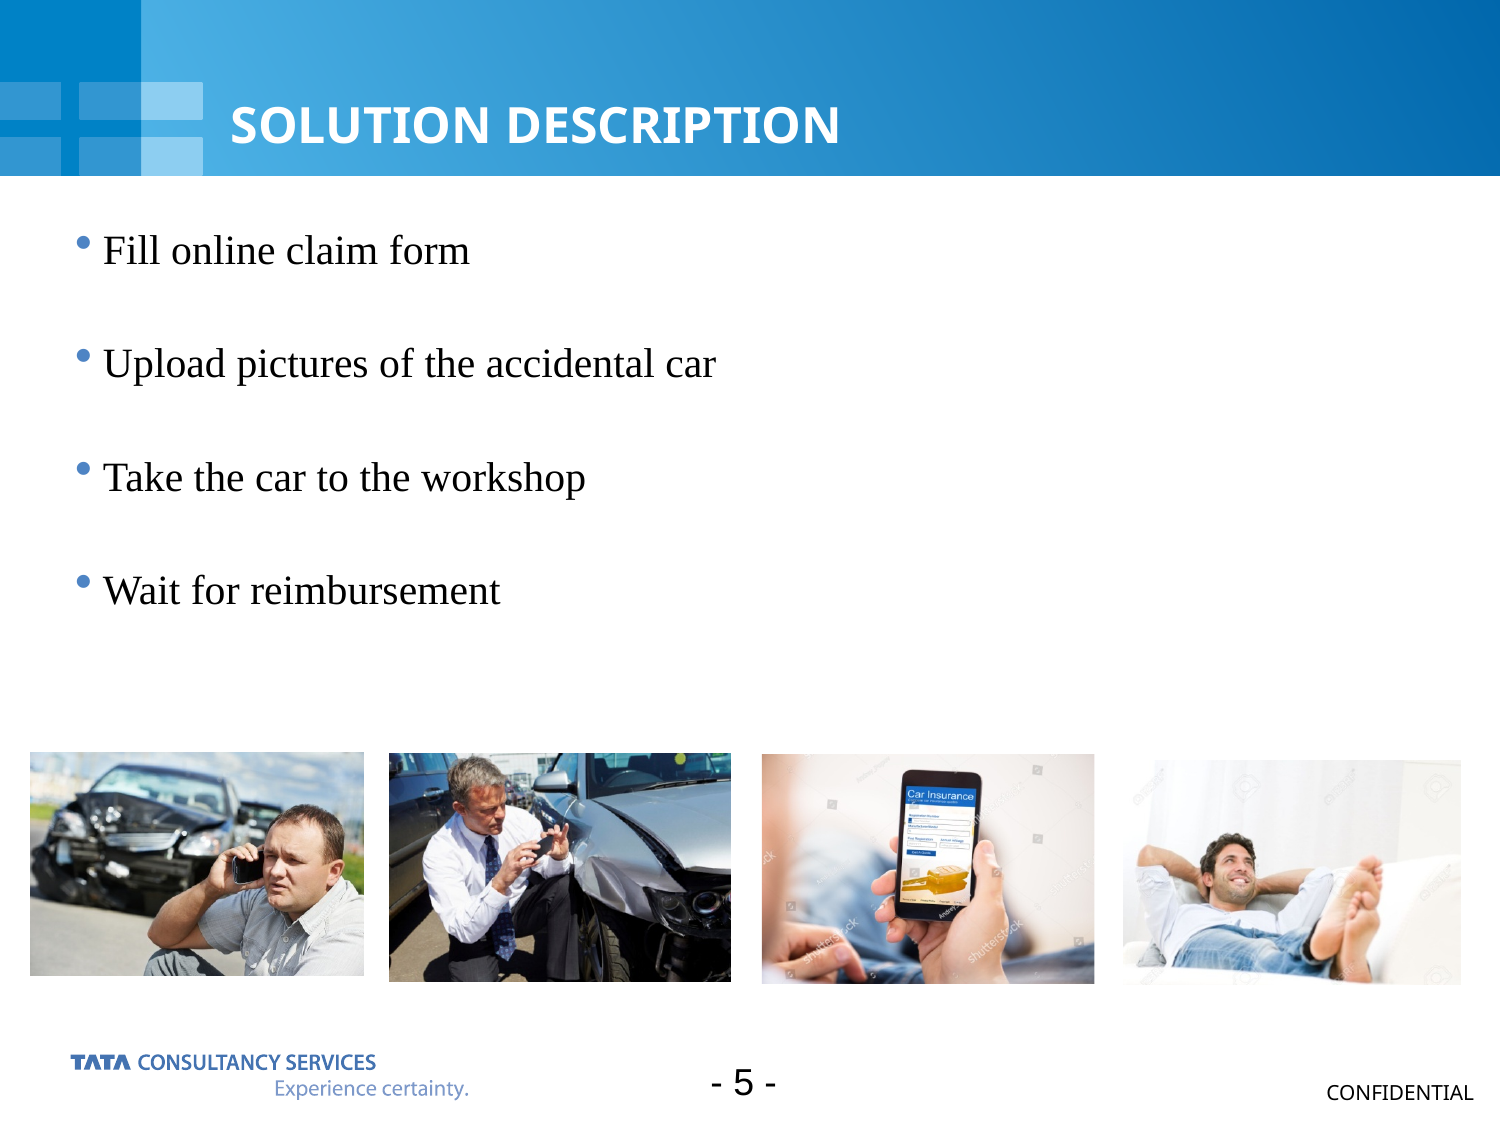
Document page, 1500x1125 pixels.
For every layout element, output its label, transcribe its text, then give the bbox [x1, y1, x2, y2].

slide_number - <number> - [695, 1050, 805, 1110]
picture [30, 752, 364, 976]
title SOLUTION DESCRIPTION [215, 76, 1357, 180]
picture [1123, 760, 1461, 985]
picture [389, 753, 731, 982]
list Fill online claim form Upload pictures of the accidental car Take the car to the workshop Wait for reimbursement [60, 215, 1444, 700]
picture [761, 754, 1095, 984]
